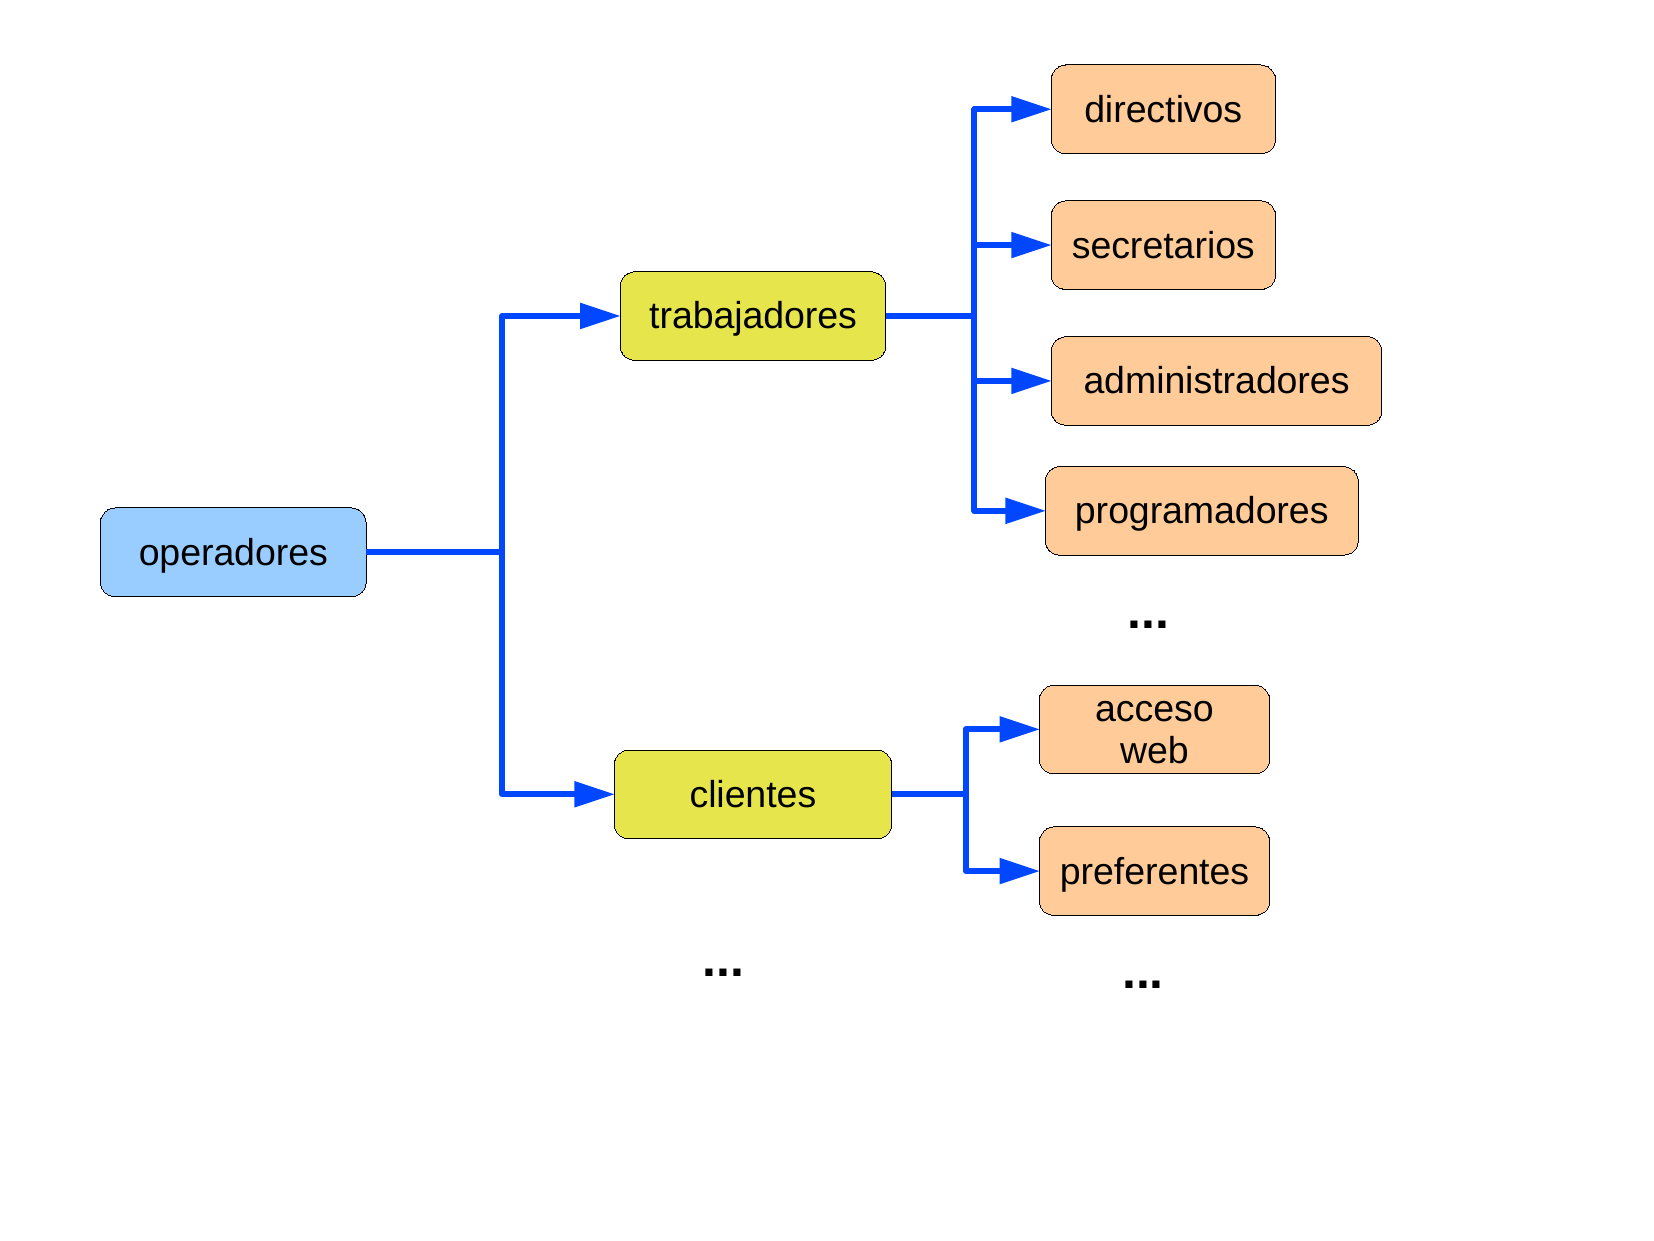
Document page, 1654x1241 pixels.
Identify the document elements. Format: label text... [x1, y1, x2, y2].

text_box operadores [100, 507, 367, 597]
text_box directivos [1051, 64, 1276, 154]
text_box administradores [1051, 336, 1382, 426]
text_box clientes [614, 750, 892, 839]
text_box trabajadores [620, 271, 886, 361]
text_box preferentes [1039, 826, 1270, 916]
text_box ... [1104, 933, 1193, 1010]
text_box ... [685, 921, 774, 998]
text_box ... [1110, 572, 1199, 650]
text_box programadores [1045, 466, 1359, 556]
text_box secretarios [1051, 200, 1276, 290]
text_box acceso web [1039, 685, 1270, 774]
